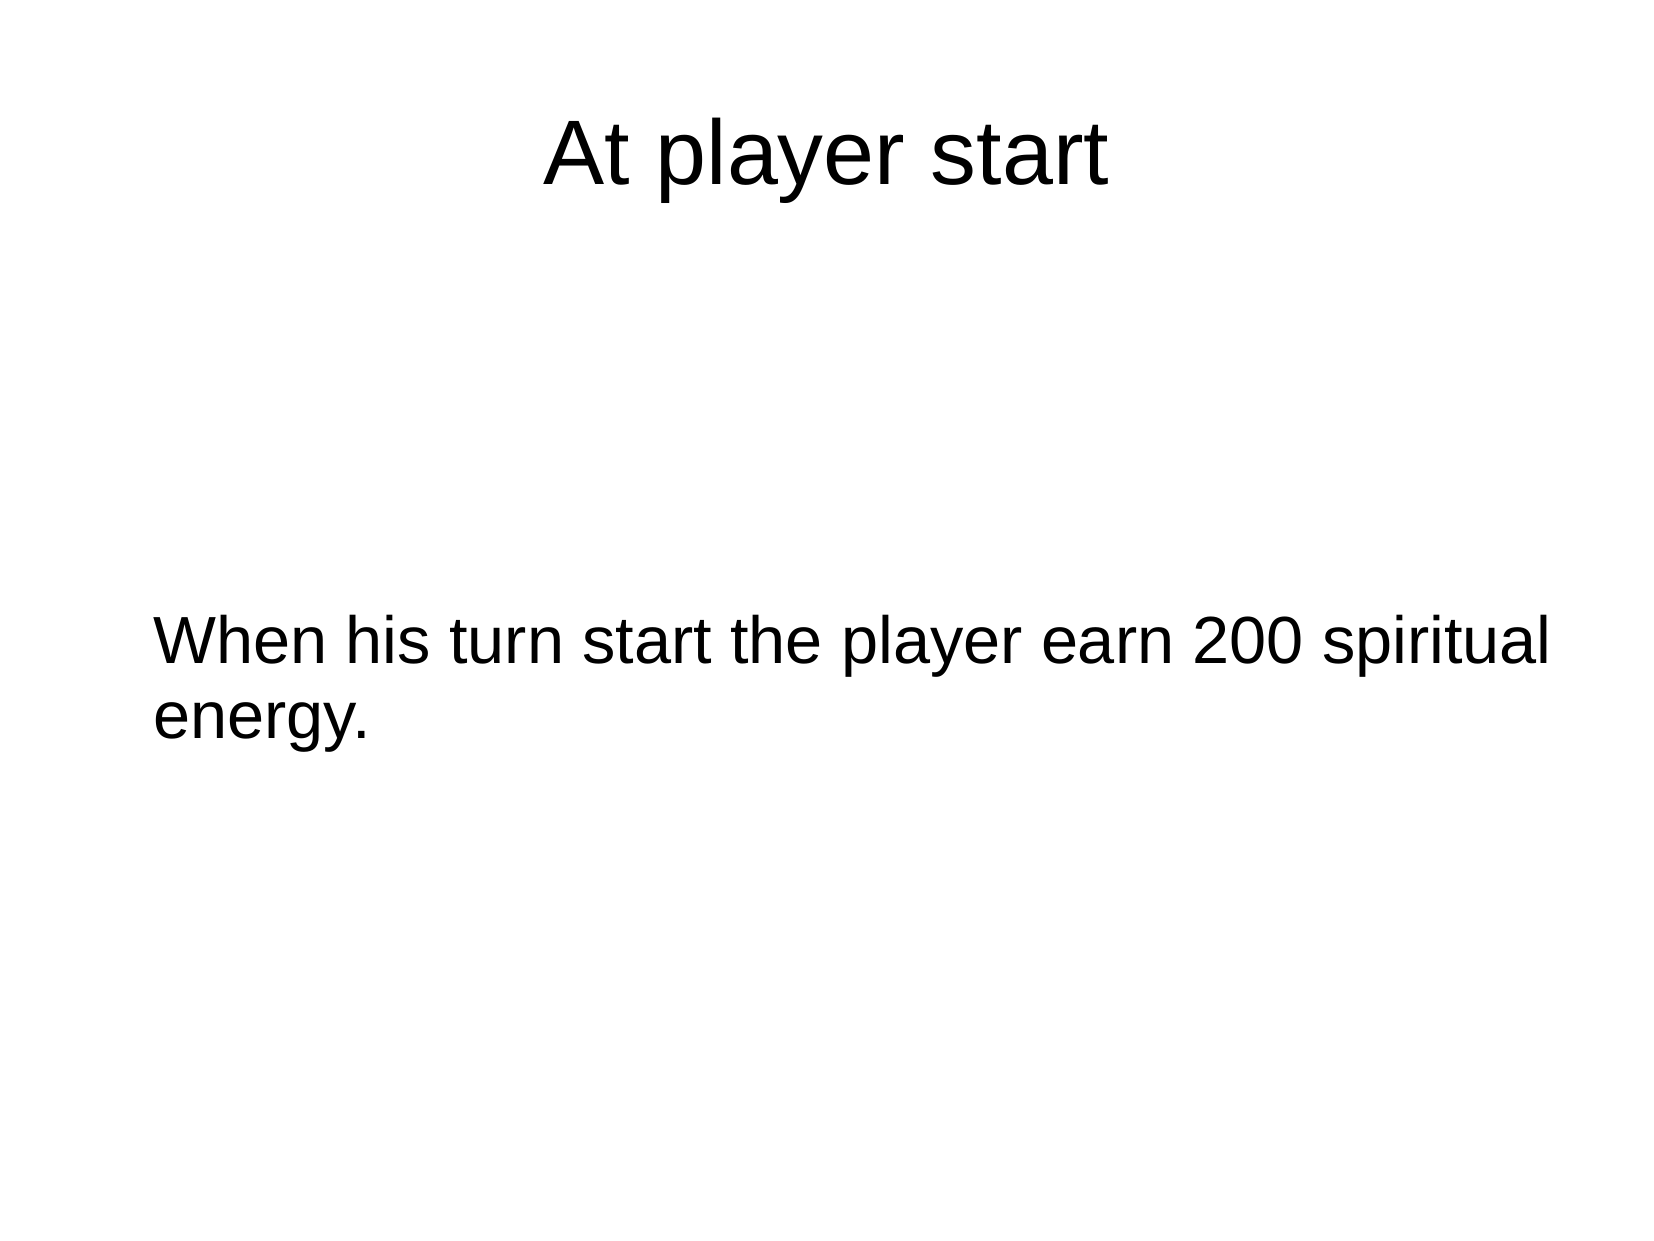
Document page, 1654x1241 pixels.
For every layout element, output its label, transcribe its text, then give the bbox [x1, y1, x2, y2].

list When his turn start the player earn 200 spiritual energy. [82, 290, 1571, 1109]
title At player start [82, 49, 1571, 257]
